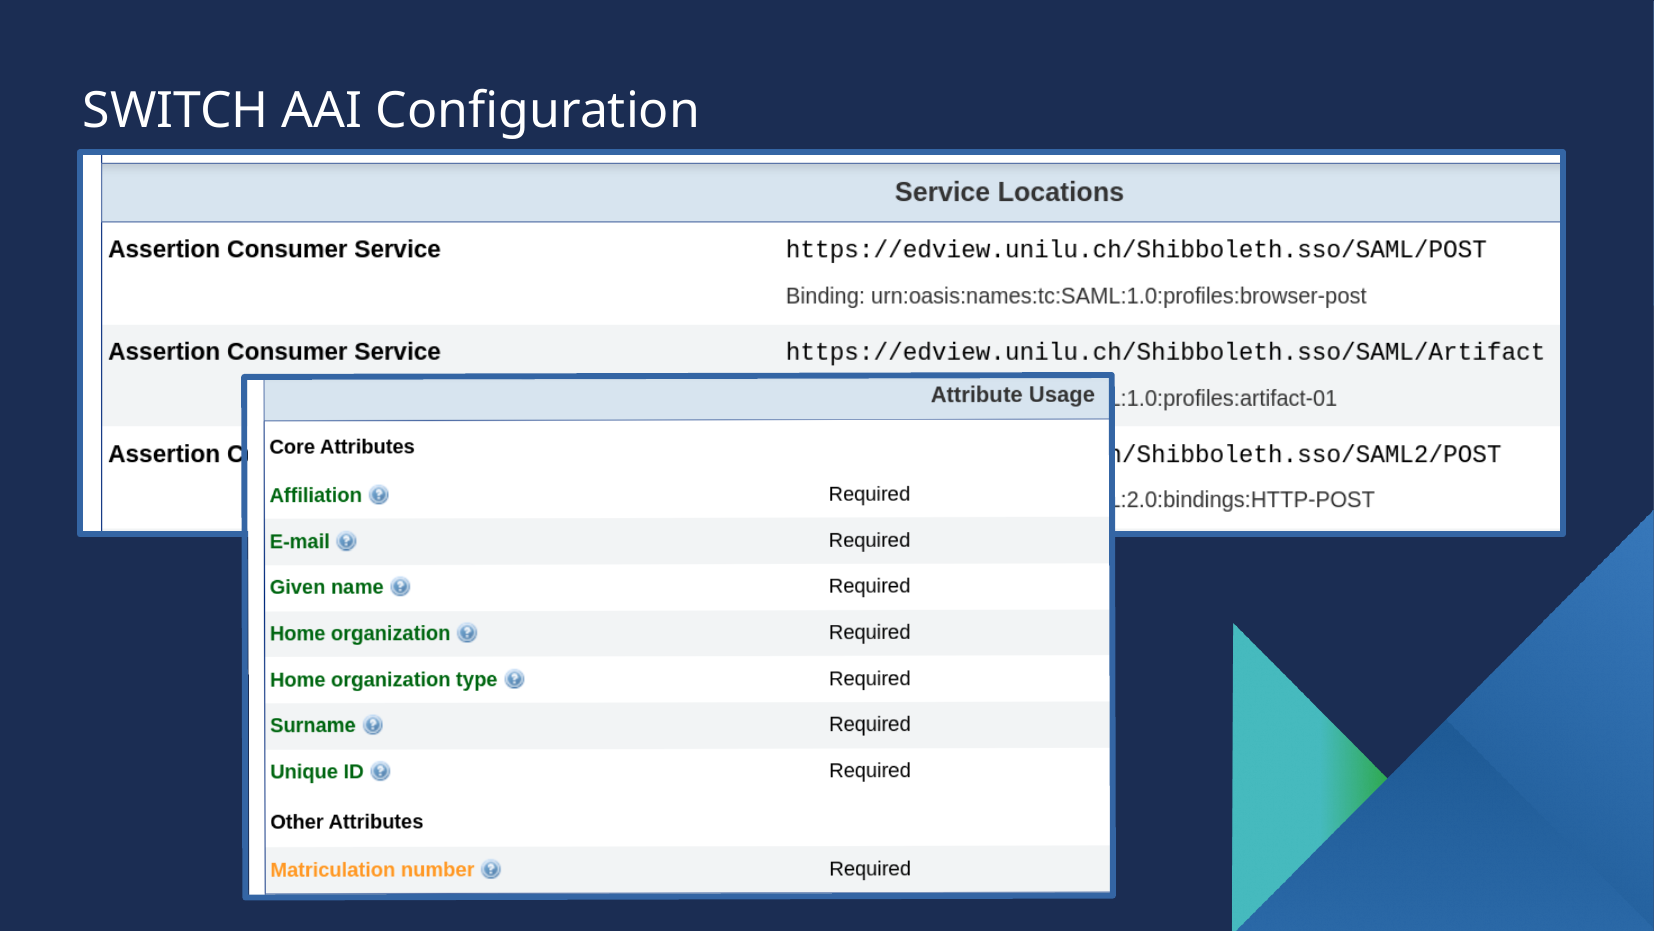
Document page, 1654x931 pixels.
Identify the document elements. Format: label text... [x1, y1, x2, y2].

list SWITCH AAI Configuration [82, 50, 1571, 207]
picture [1195, 467, 1654, 931]
picture [82, 155, 1560, 532]
picture [247, 377, 1111, 895]
